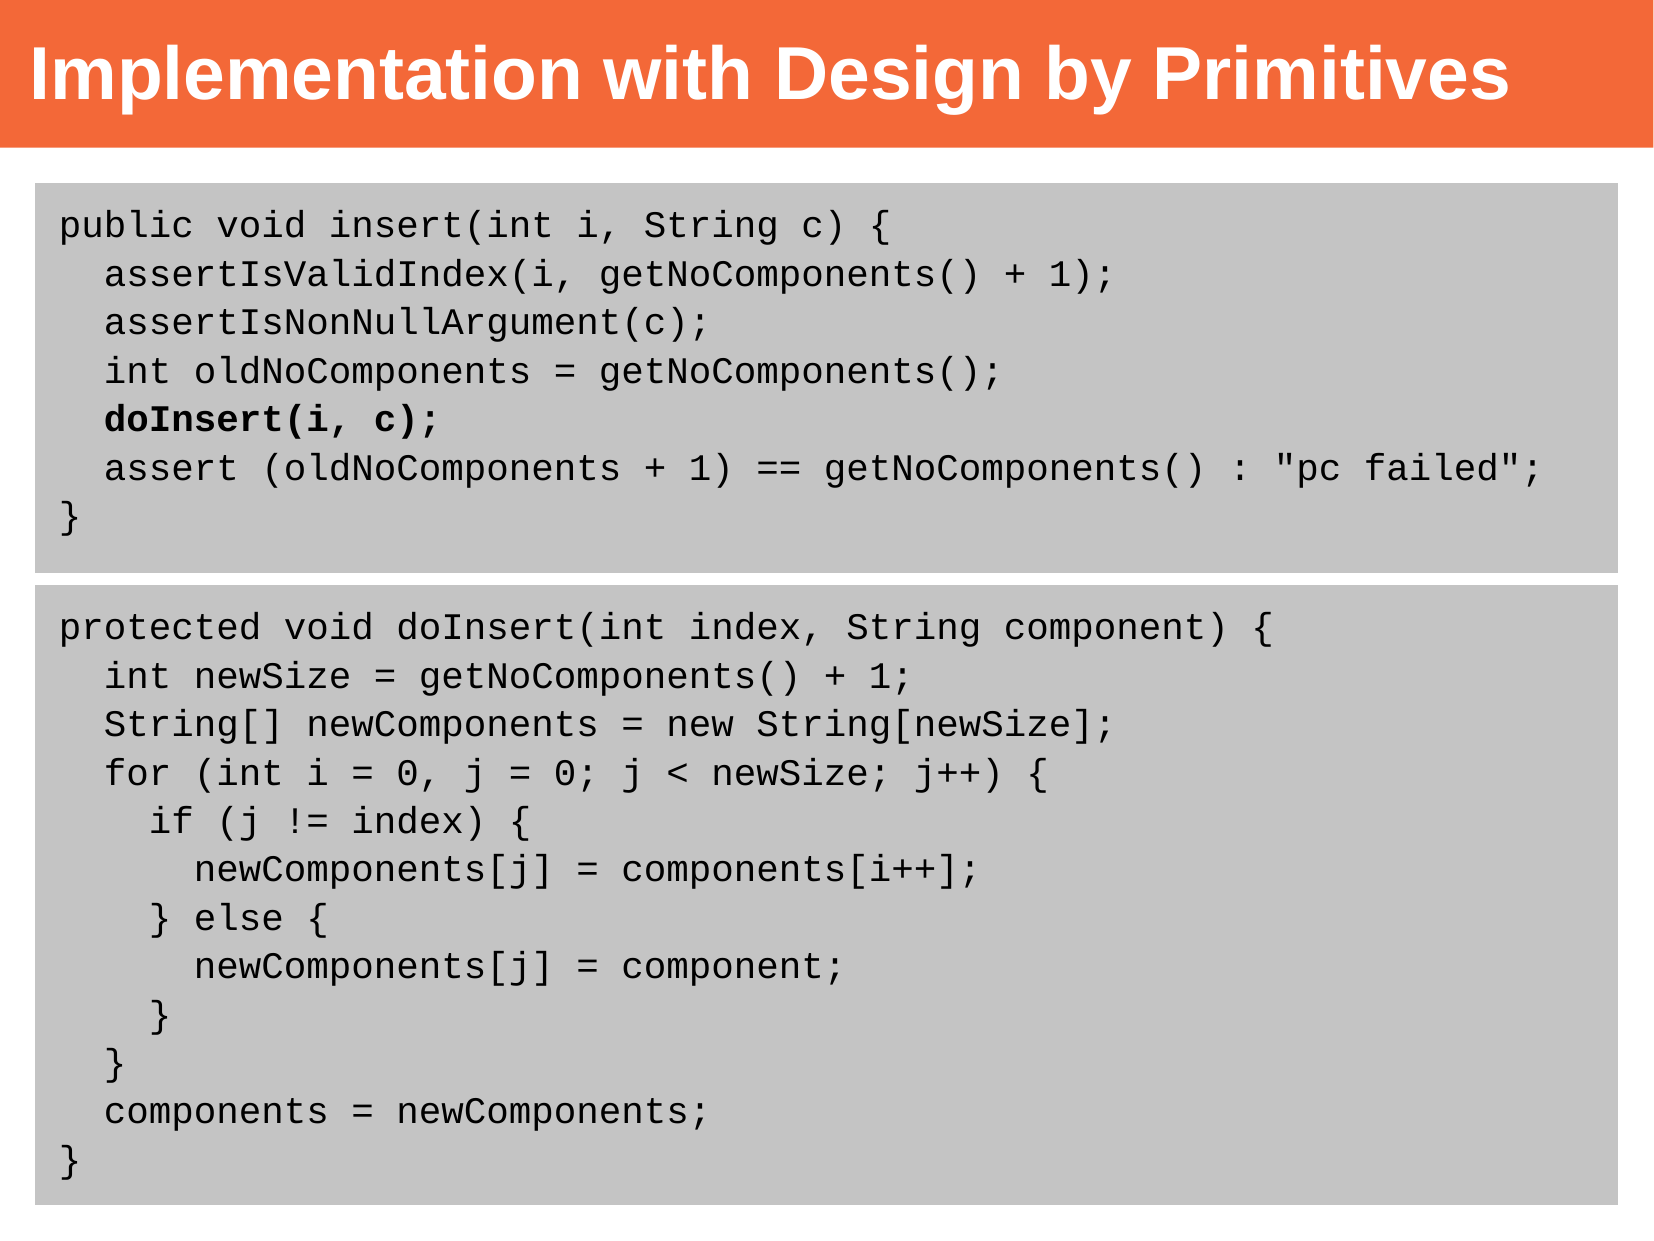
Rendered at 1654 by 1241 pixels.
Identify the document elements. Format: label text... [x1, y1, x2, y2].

list protected void doInsert(int index, String component) { int newSize = getNoComponents() + 1; String[] newComponents = new String[newSize]; for (int i = 0, j = 0; j < newSize; j++) { if (j != index) { newComponents[j] = components[i++]; } else { newComponents[j] = component; } } components = newComponents; } [29, 578, 1625, 1211]
title Implementation with Design by Primitives [0, 0, 1654, 148]
list public void insert(int i, String c) { assertIsValidIndex(i, getNoComponents() + 1); assertIsNonNullArgument(c); int oldNoComponents = getNoComponents(); doInsert(i, c); assert (oldNoComponents + 1) == getNoComponents() : "pc failed"; } [29, 177, 1625, 573]
